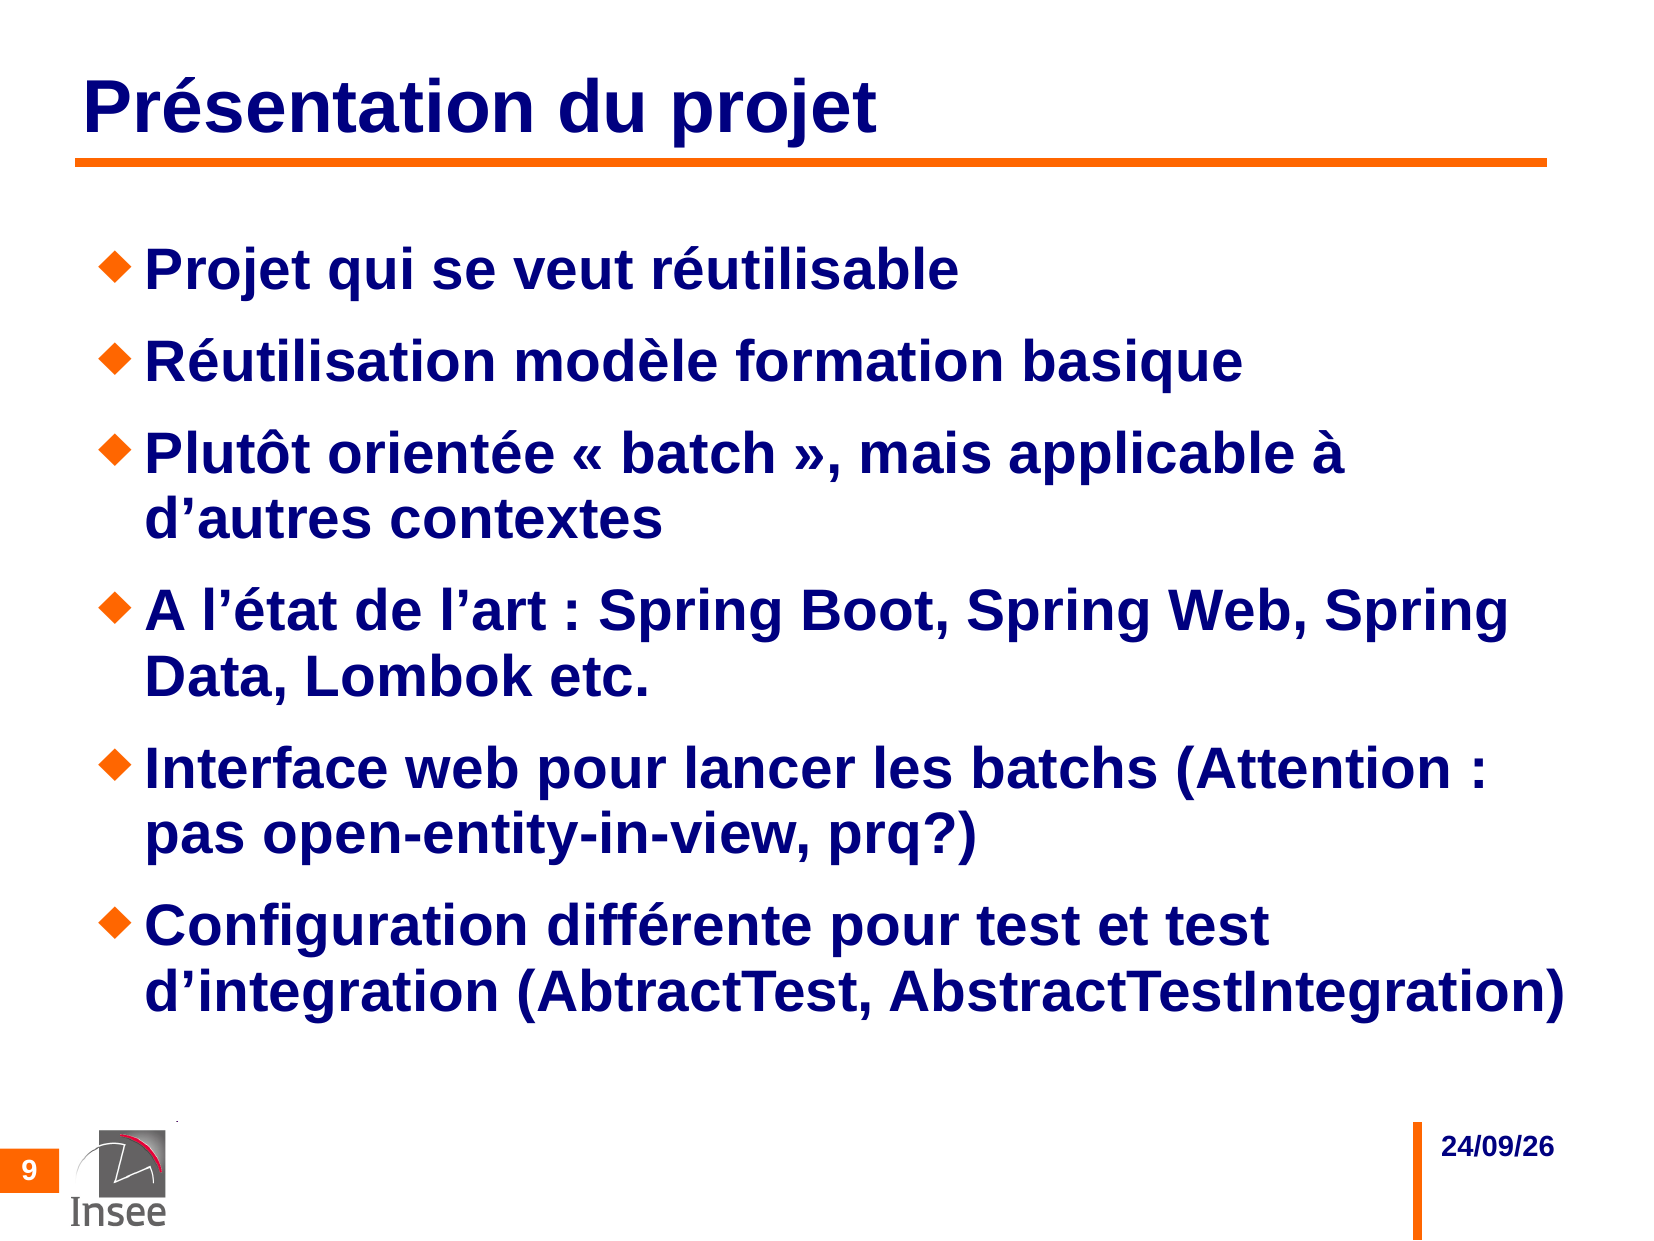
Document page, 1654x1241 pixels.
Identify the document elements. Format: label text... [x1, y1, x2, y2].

list Projet qui se veut réutilisable Réutilisation modèle formation basique Plutôt orientée « batch », mais applicable à d’autres contextes A l’état de l’art : Spring Boot, Spring Web, Spring Data, Lombok etc. Interface web pour lancer les batchs (Attention : pas open-entity-in-view, prq?) Configuration différente pour test et test d’integration (AbtractTest, AbstractTestIntegration) [82, 236, 1571, 1063]
picture [62, 1121, 178, 1241]
title Présentation du projet [82, 49, 1619, 163]
